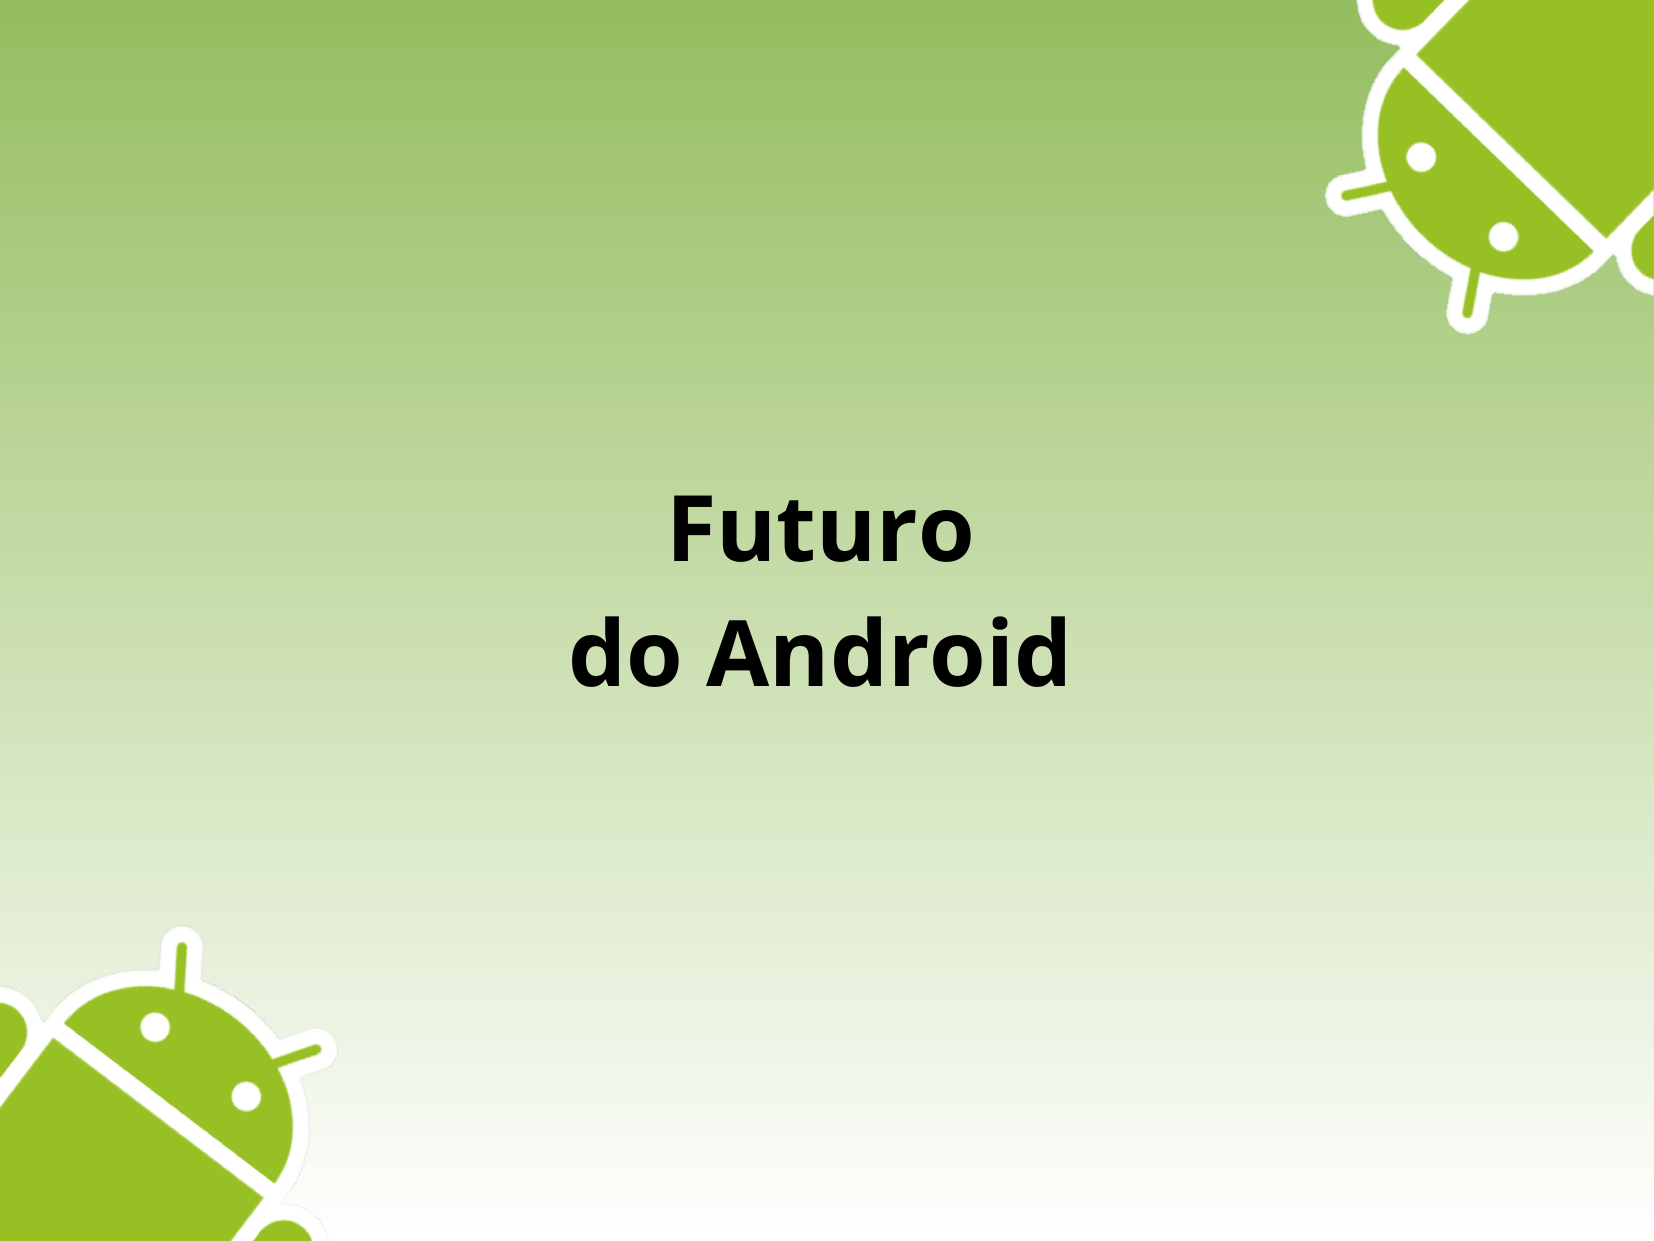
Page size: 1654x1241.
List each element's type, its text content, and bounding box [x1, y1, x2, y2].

subtitle Futuro do Android [76, 59, 1565, 1119]
picture [1281, 0, 1654, 416]
picture [0, 852, 441, 1241]
